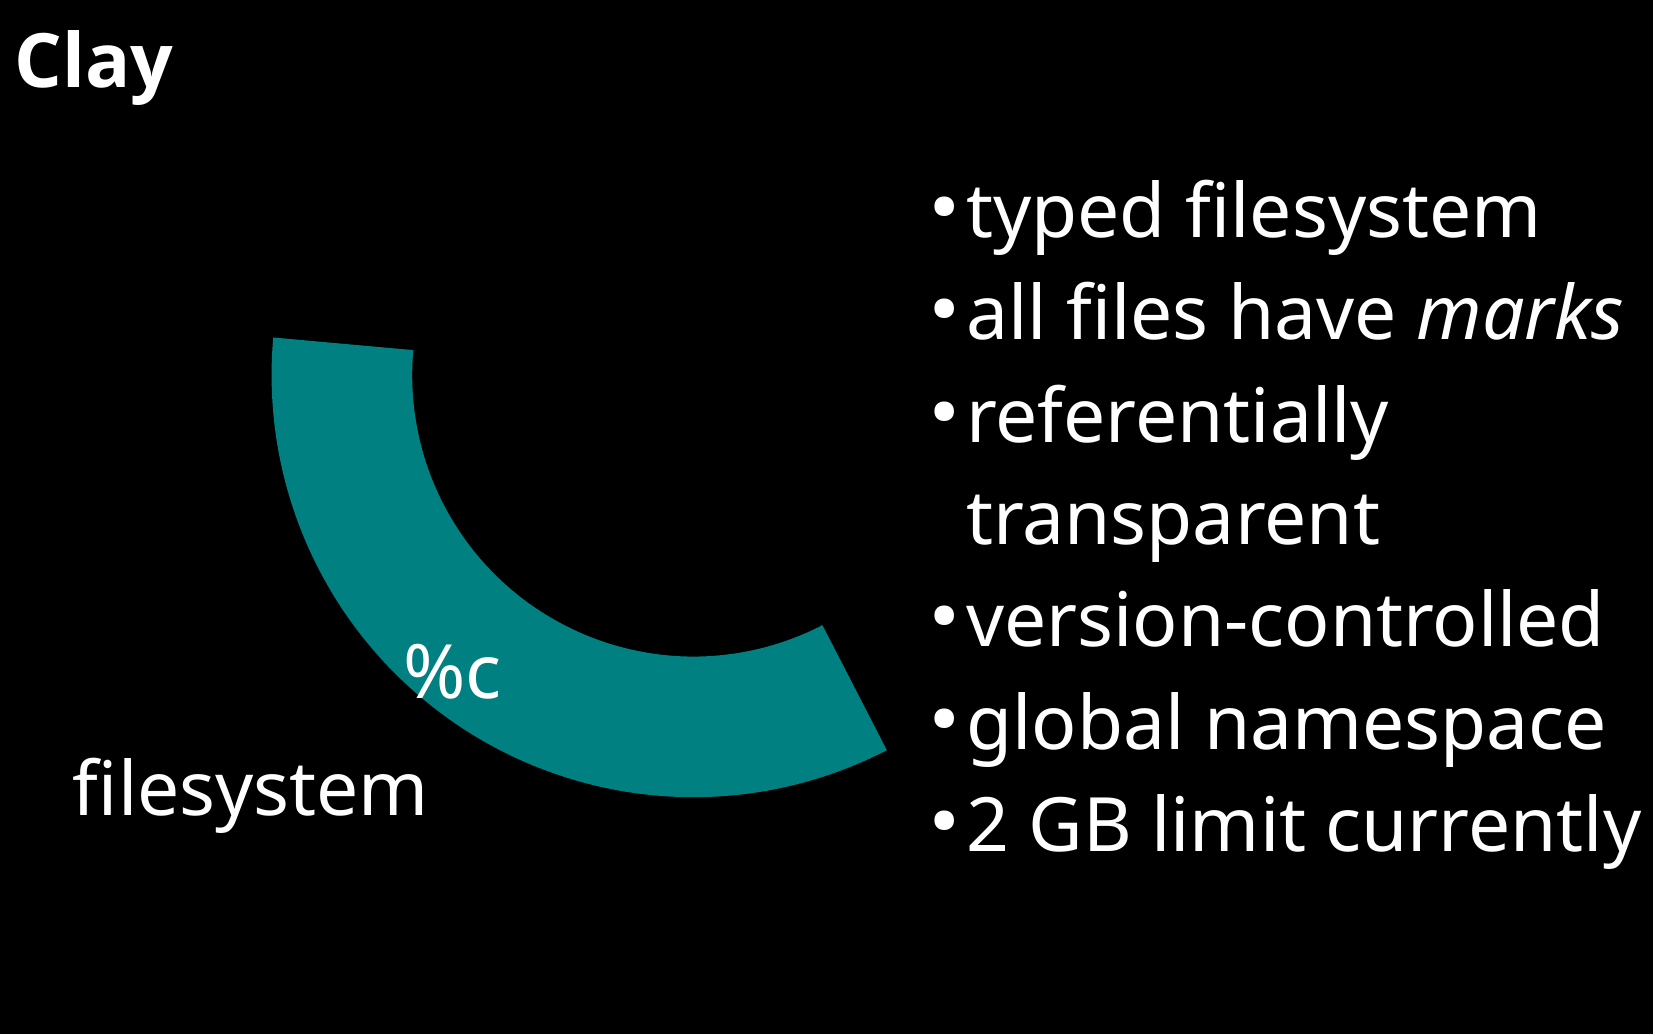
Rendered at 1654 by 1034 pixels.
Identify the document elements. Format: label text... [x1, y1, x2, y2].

text_box Clay [0, 0, 186, 94]
text_box filesystem [58, 727, 451, 900]
text_box %c [271, 337, 887, 798]
text_box typed filesystem all files have marks referentially transparent version-controlled global namespace 2 GB limit currently [916, 150, 1615, 715]
